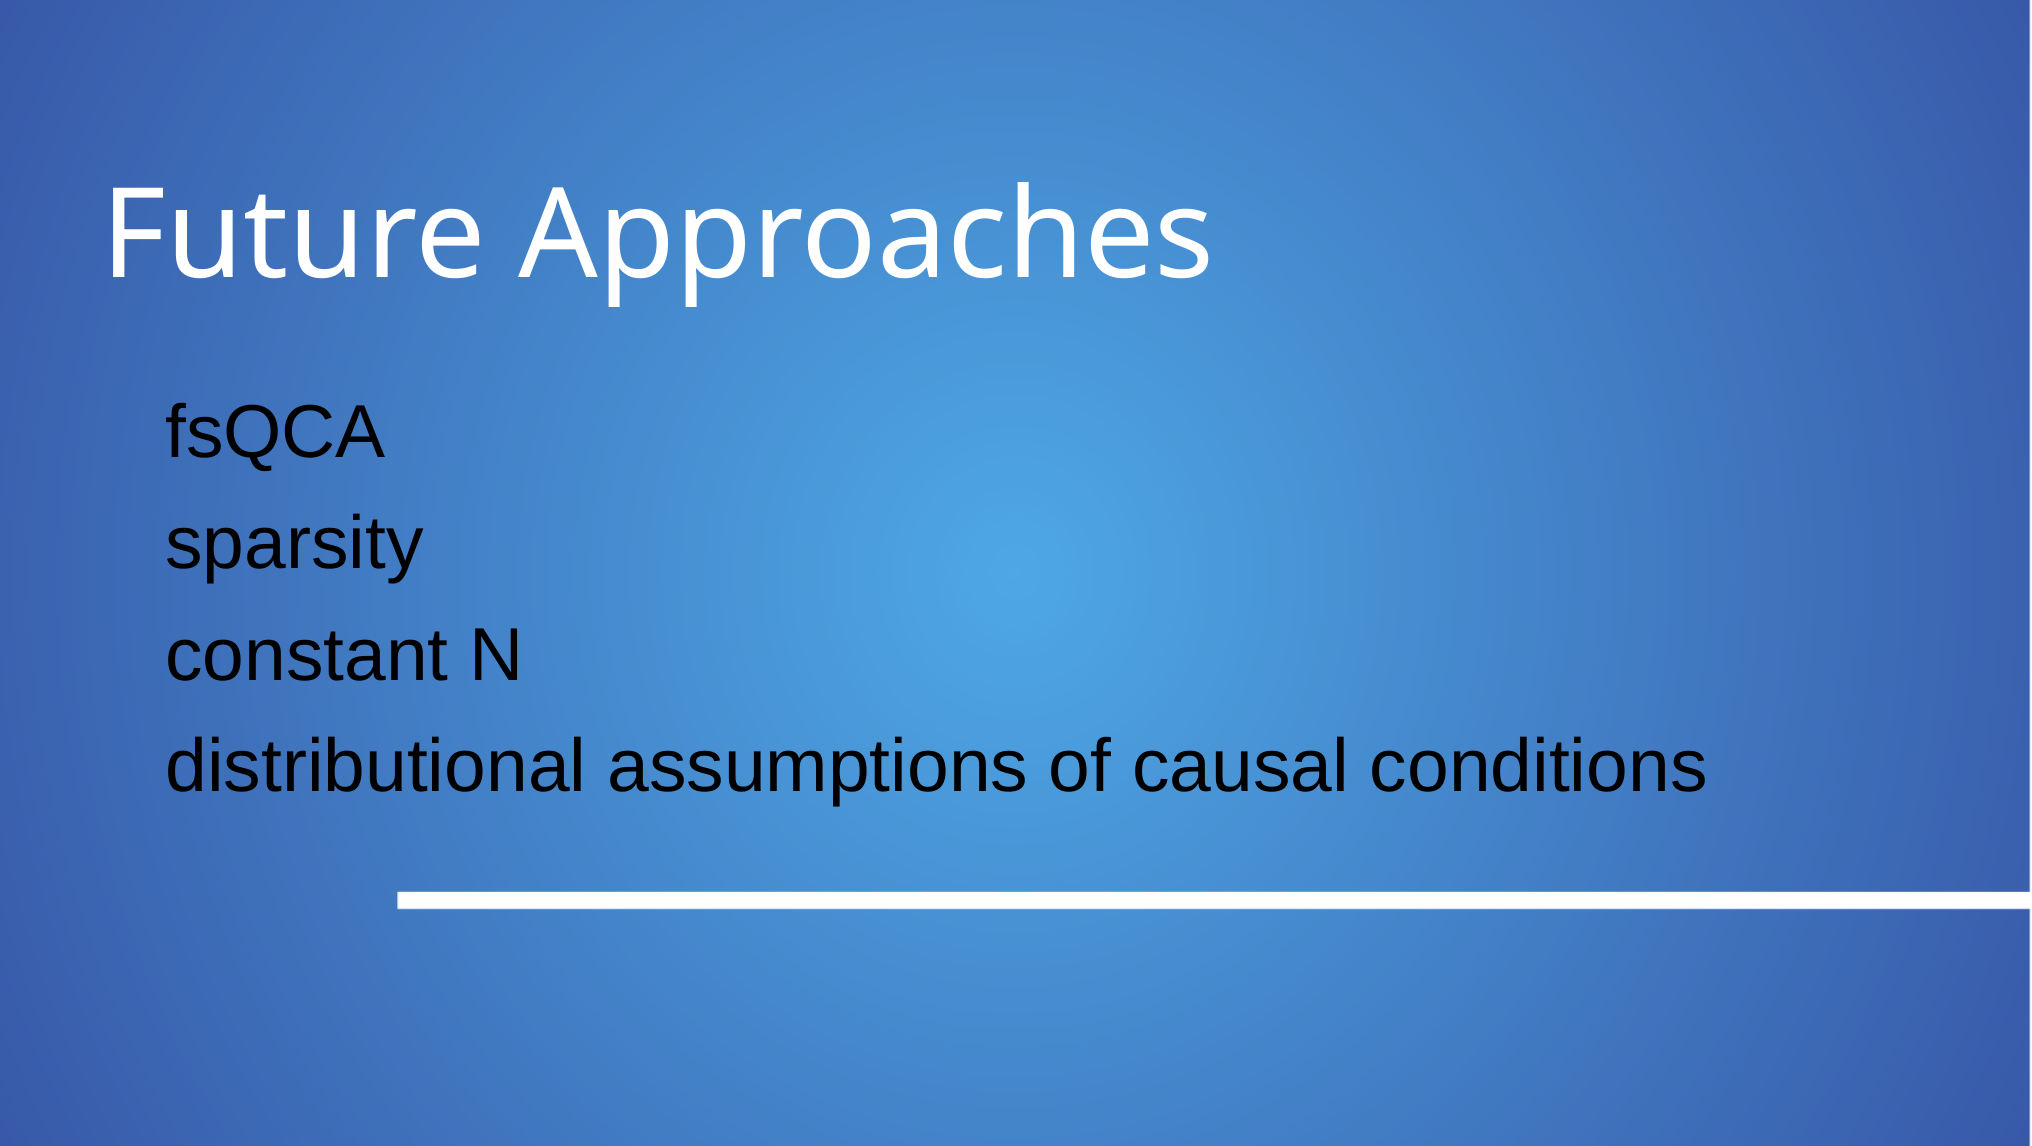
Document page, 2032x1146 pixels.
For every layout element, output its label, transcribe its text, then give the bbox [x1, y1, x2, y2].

title Future Approaches [101, 45, 1930, 367]
list fsQCA sparsity constant N distributional assumptions of causal conditions [94, 389, 2032, 945]
picture [0, 0, 2032, 1146]
